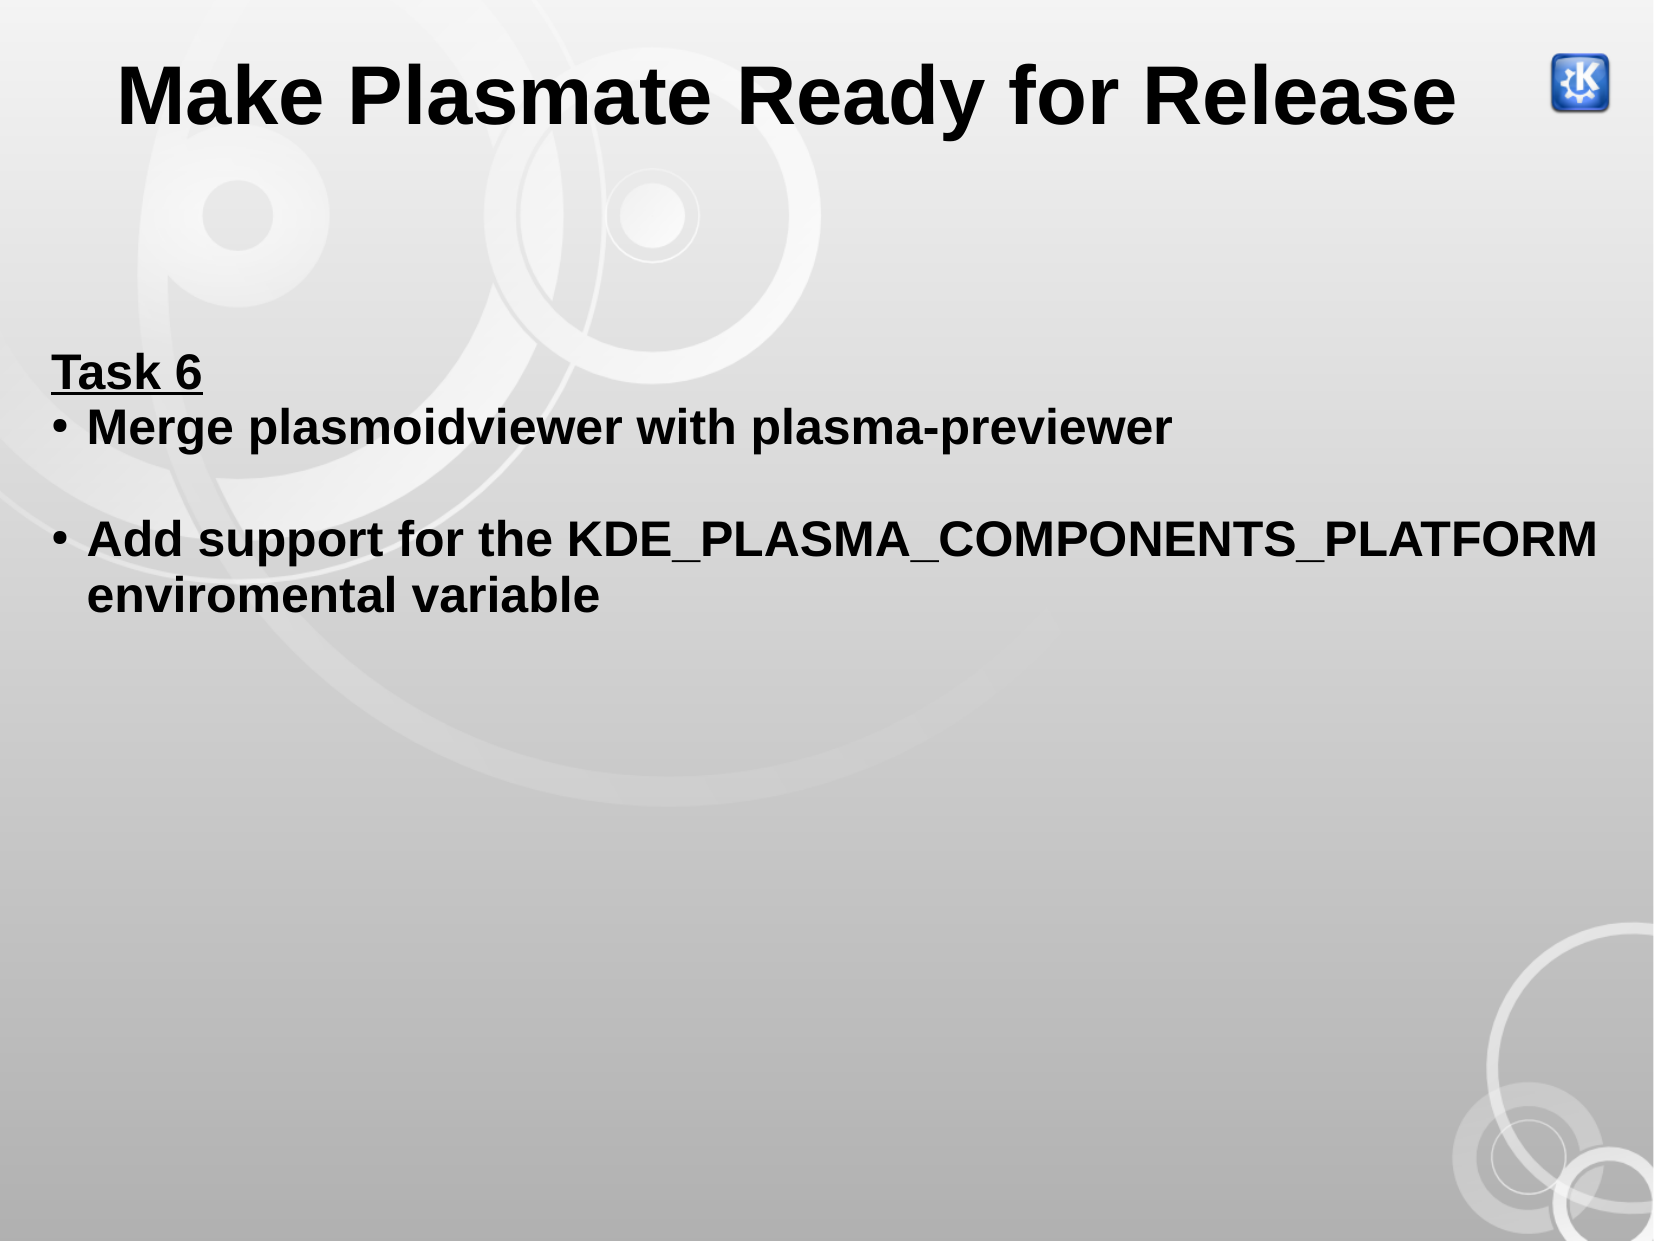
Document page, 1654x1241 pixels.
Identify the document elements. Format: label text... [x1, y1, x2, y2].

text_box Make Plasmate Ready for Release [15, 41, 1561, 150]
picture [0, 0, 1654, 1241]
text_box Task 6 Merge plasmoidviewer with plasma-previewer Add support for the KDE_PLASMA_COMPONENTS_PLATFORM enviromental variable [36, 225, 1642, 886]
